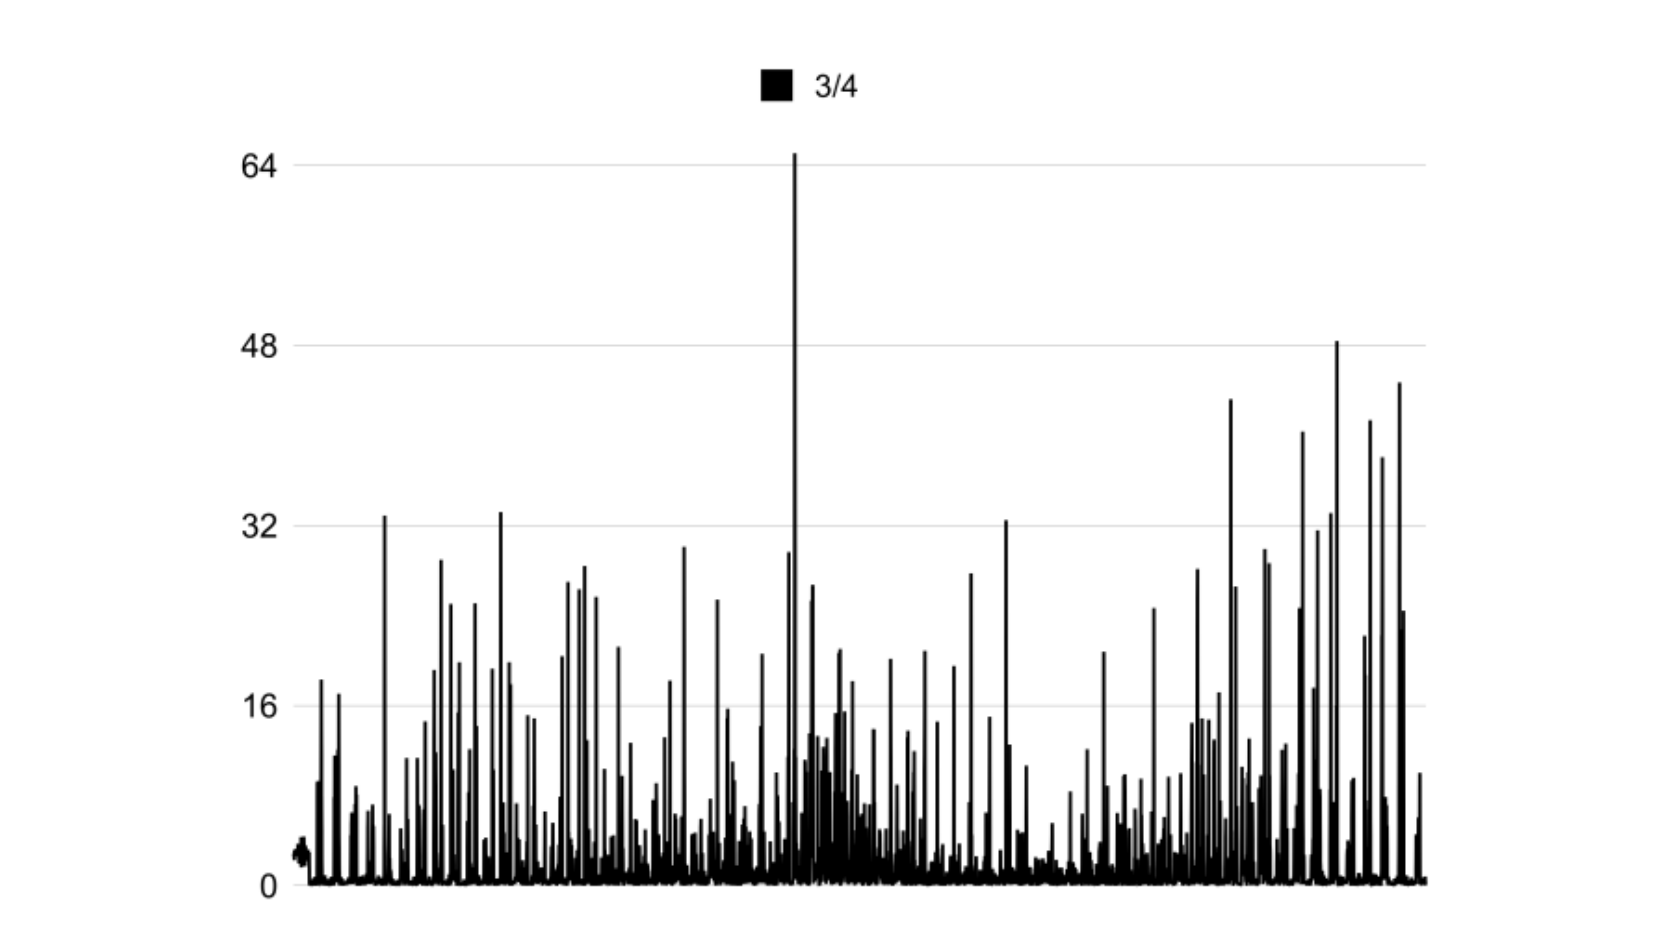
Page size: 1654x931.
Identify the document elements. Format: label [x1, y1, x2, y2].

picture [152, 0, 1521, 931]
